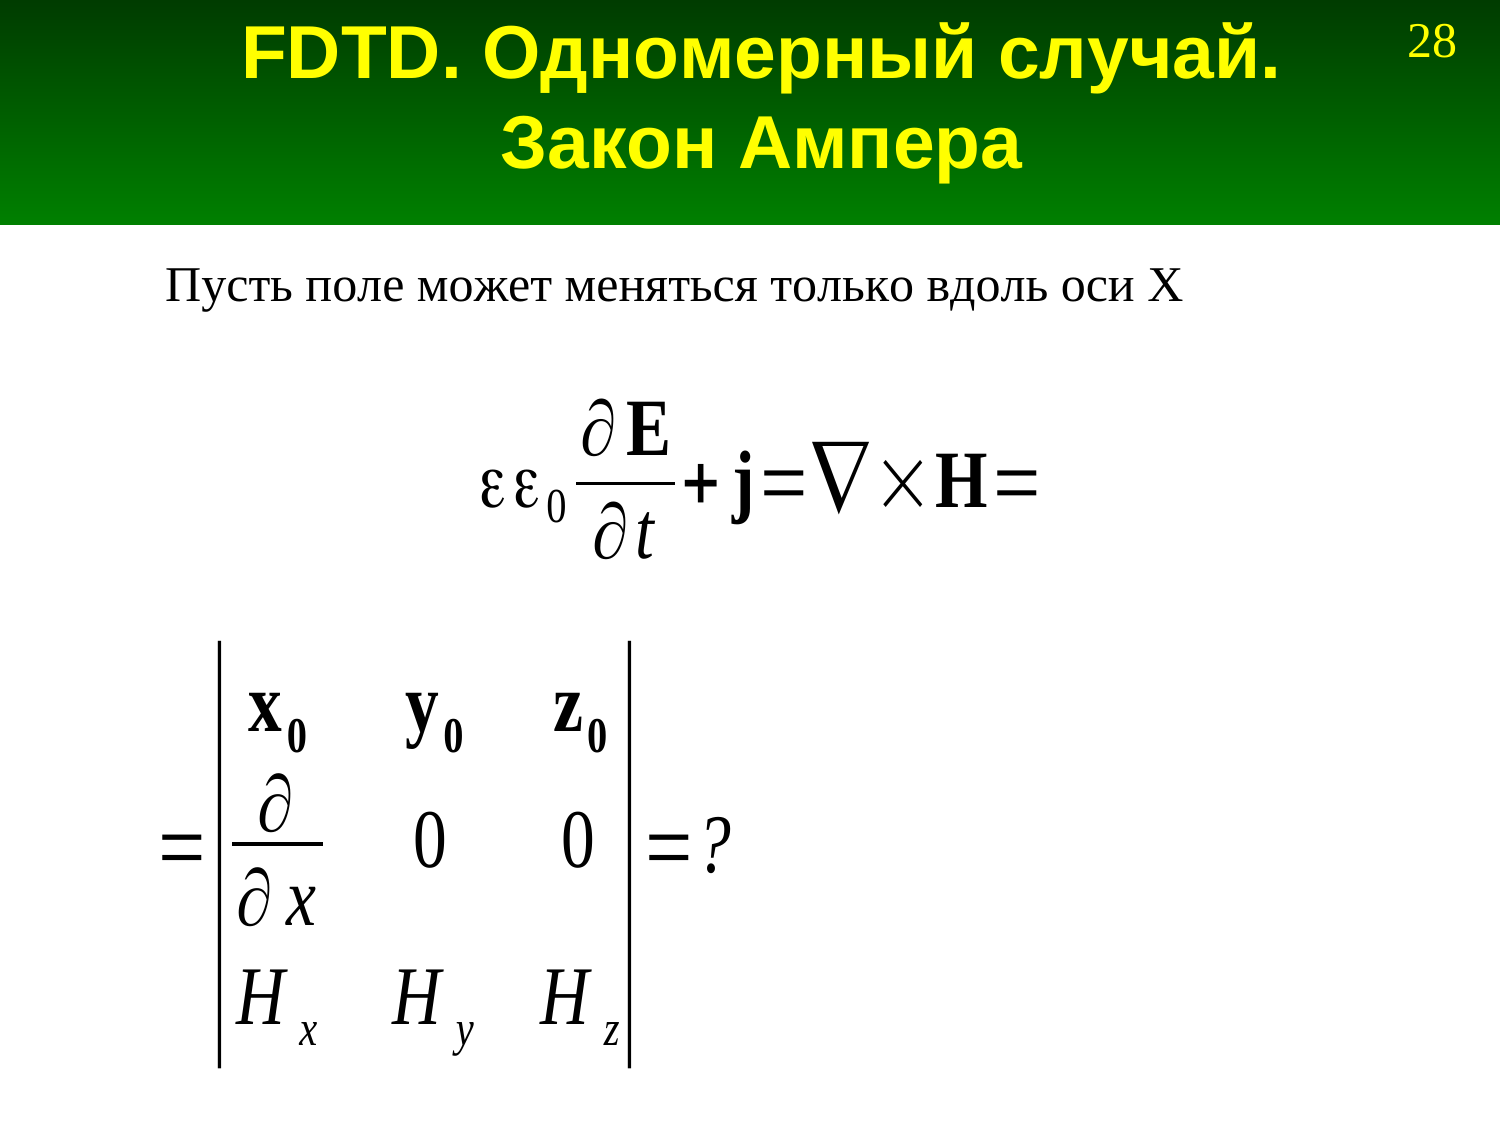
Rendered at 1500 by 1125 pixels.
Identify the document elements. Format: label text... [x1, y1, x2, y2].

text_box Пусть поле может меняться только вдоль оси X [150, 243, 1350, 332]
chart [461, 384, 1064, 579]
chart [138, 637, 747, 1075]
title FDTD. Одномерный случай. Закон Ампера [123, 0, 1399, 192]
